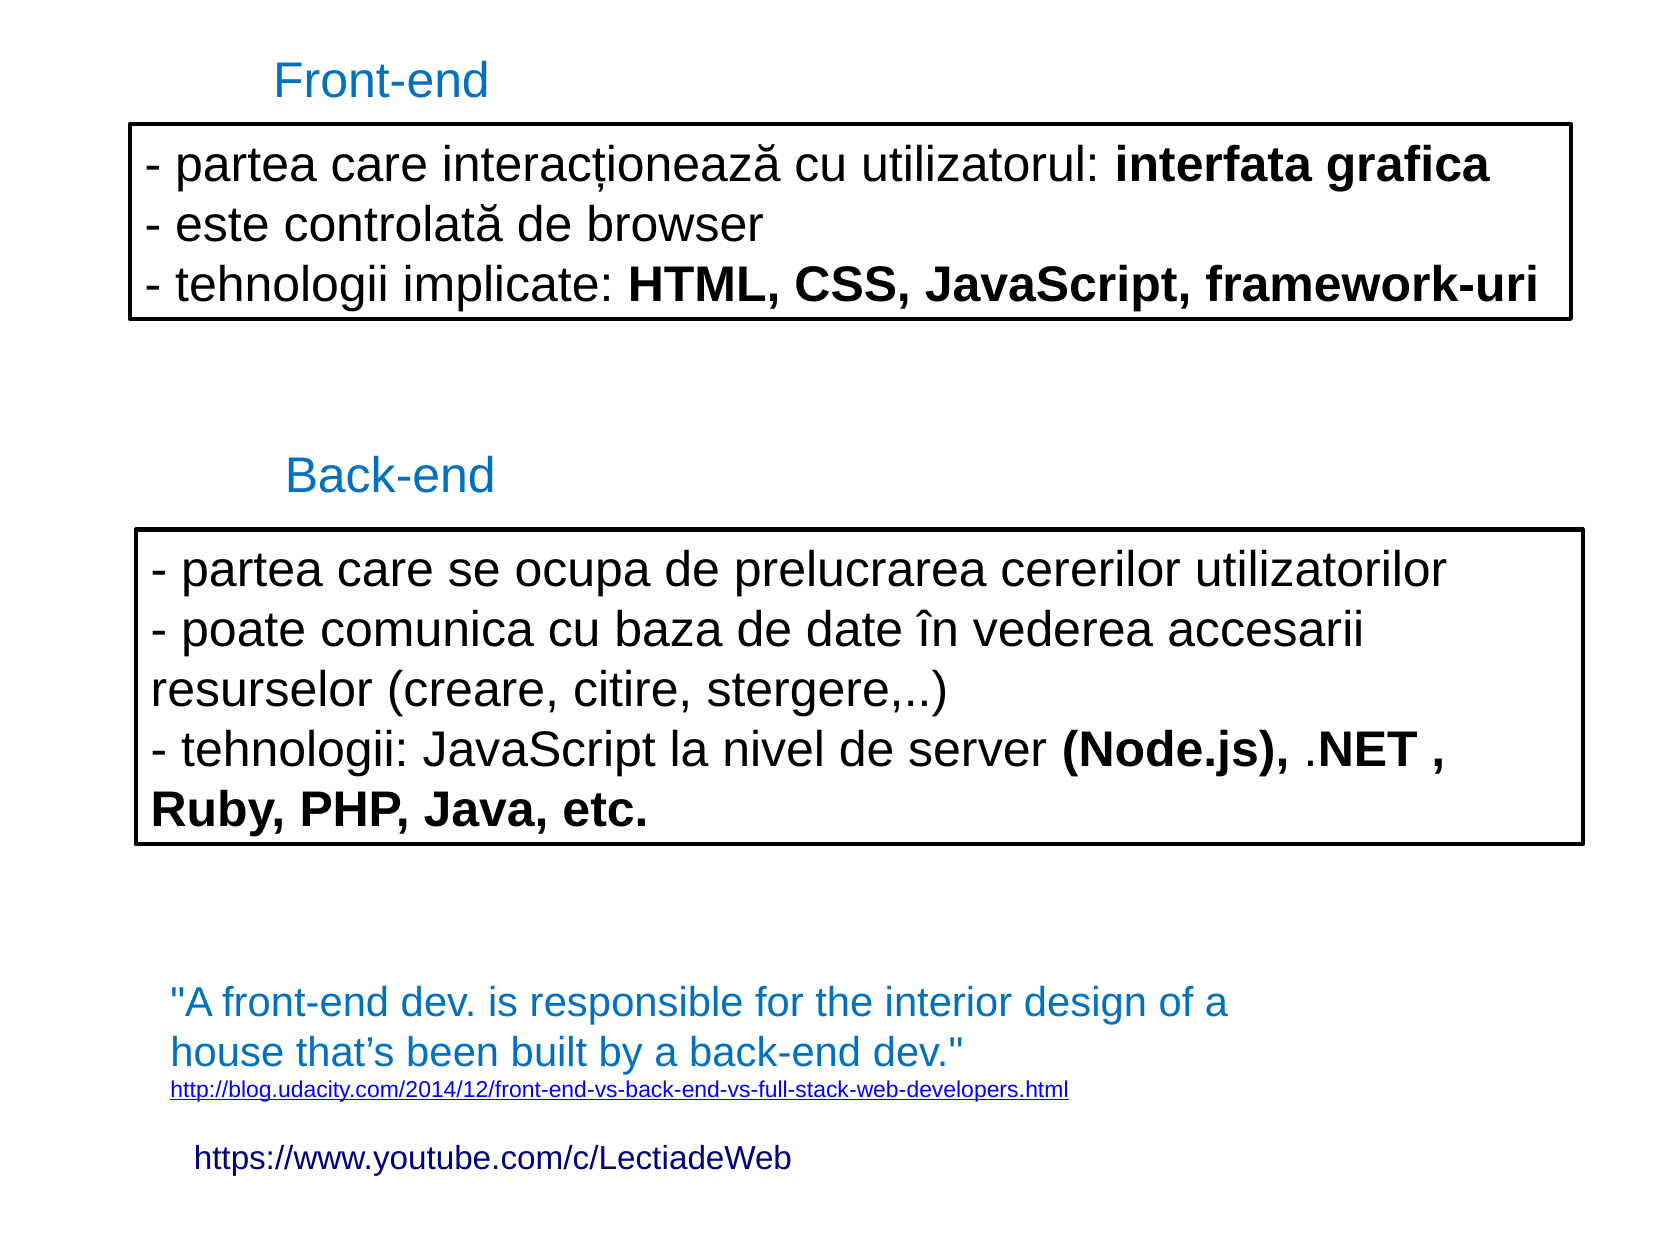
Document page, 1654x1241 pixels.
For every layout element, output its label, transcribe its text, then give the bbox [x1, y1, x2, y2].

text_box "A front-end dev. is responsible for the interior design of a house that’s been built by a back-end dev." http://blog.udacity.com/2014/12/front-end-vs-back-end-vs-full-stack-web-developers.html [155, 966, 1276, 1110]
text_box - partea care interacționează cu utilizatorul: interfata grafica - este controlată de browser - tehnologii implicate: HTML, CSS, JavaScript, framework-uri [129, 123, 1571, 319]
text_box Back-end [270, 434, 511, 510]
text_box Front-end [258, 40, 505, 116]
text_box https://www.youtube.com/c/LectiadeWeb [178, 1131, 1052, 1207]
text_box - partea care se ocupa de prelucrarea cererilor utilizatorilor - poate comunica cu baza de date în vederea accesarii resurselor (creare, citire, stergere,..) - tehnologii: JavaScript la nivel de server (Node.js), .NET , Ruby, PHP, Java, etc. [135, 529, 1583, 845]
